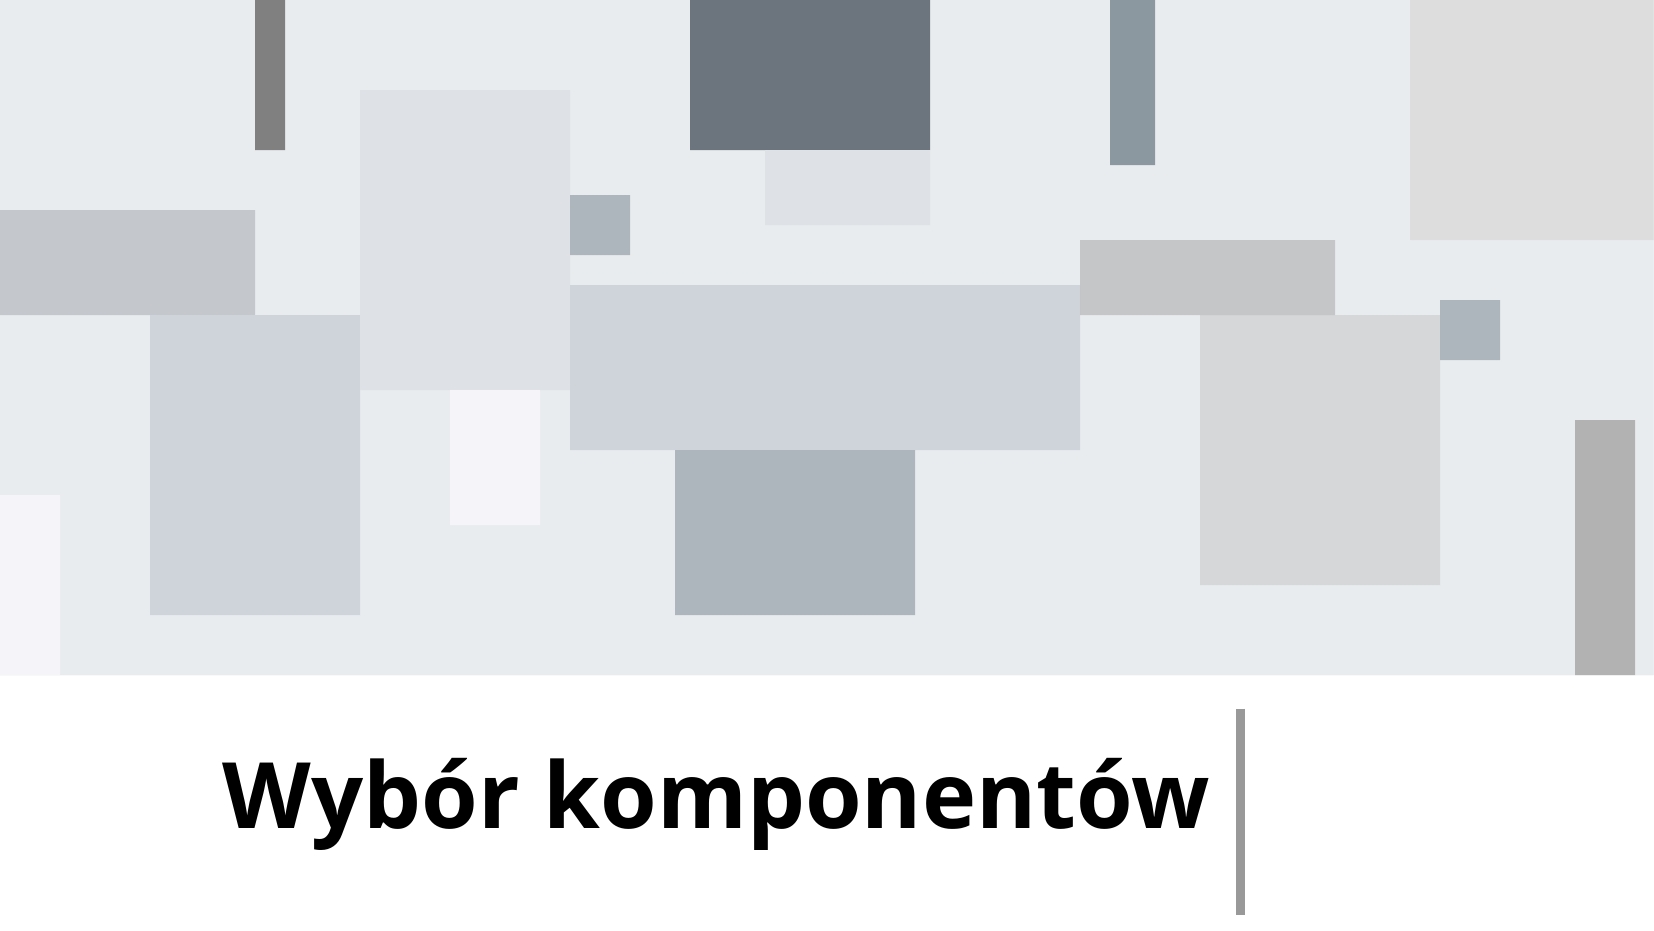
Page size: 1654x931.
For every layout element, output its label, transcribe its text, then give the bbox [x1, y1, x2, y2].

title Wybór komponentów [59, 675, 1211, 912]
